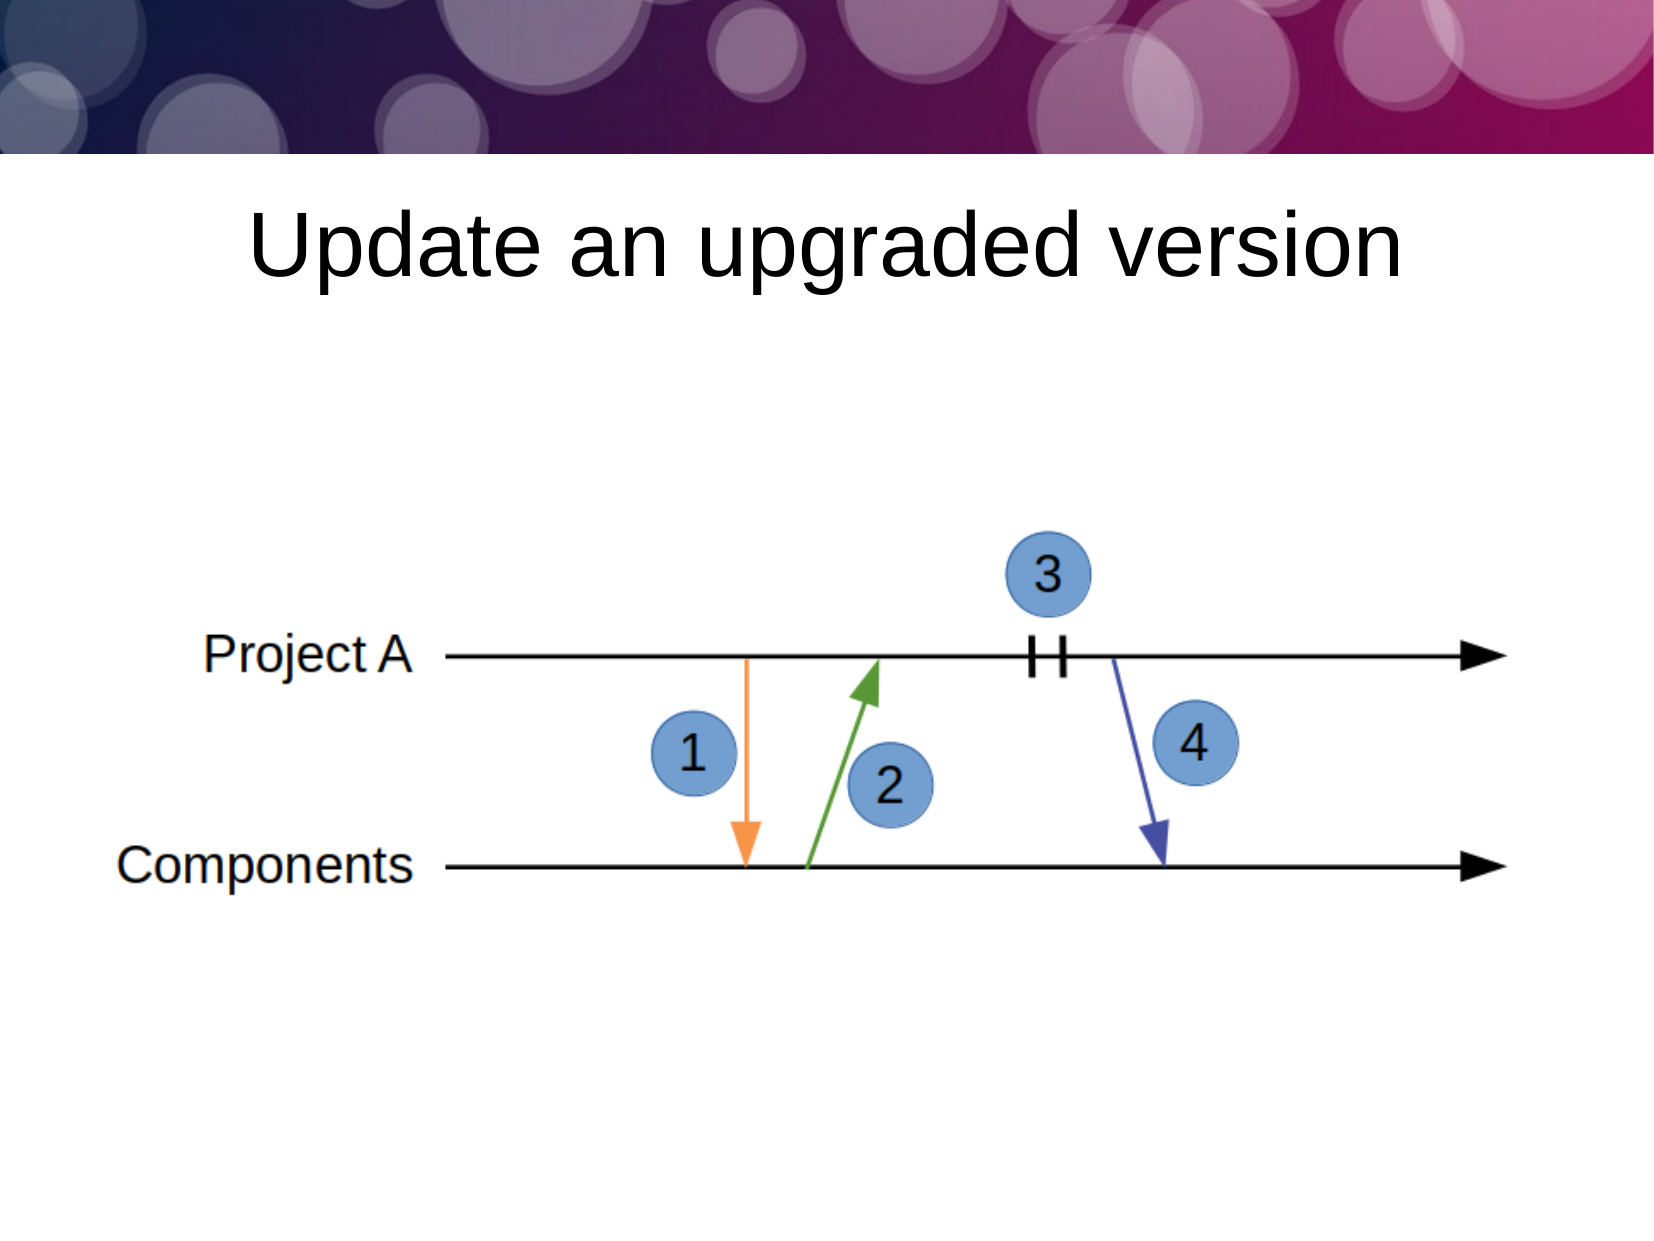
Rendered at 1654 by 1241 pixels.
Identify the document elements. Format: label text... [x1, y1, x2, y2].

title Update an upgraded version [82, 159, 1571, 331]
picture [0, 0, 1654, 154]
picture [82, 504, 1571, 949]
